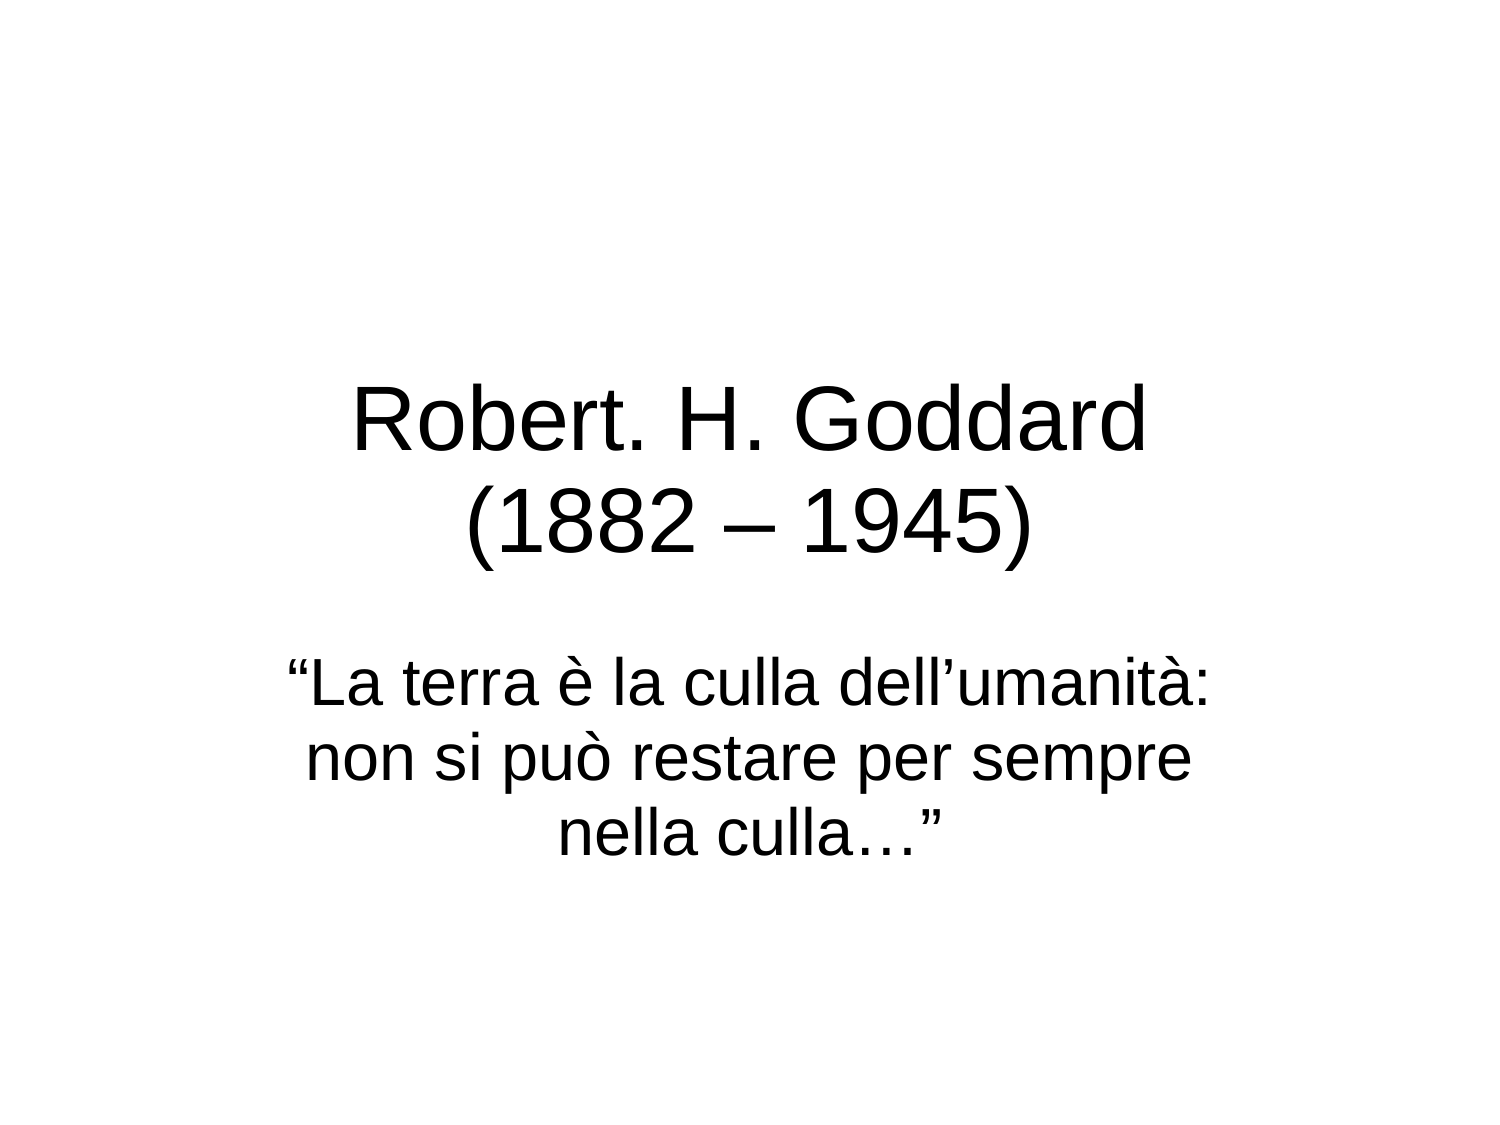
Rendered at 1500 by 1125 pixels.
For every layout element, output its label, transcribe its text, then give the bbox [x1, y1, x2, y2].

subtitle “La terra è la culla dell’umanità: non si può restare per sempre nella culla…” [225, 637, 1276, 926]
title Robert. H. Goddard (1882 – 1945) [112, 349, 1388, 591]
